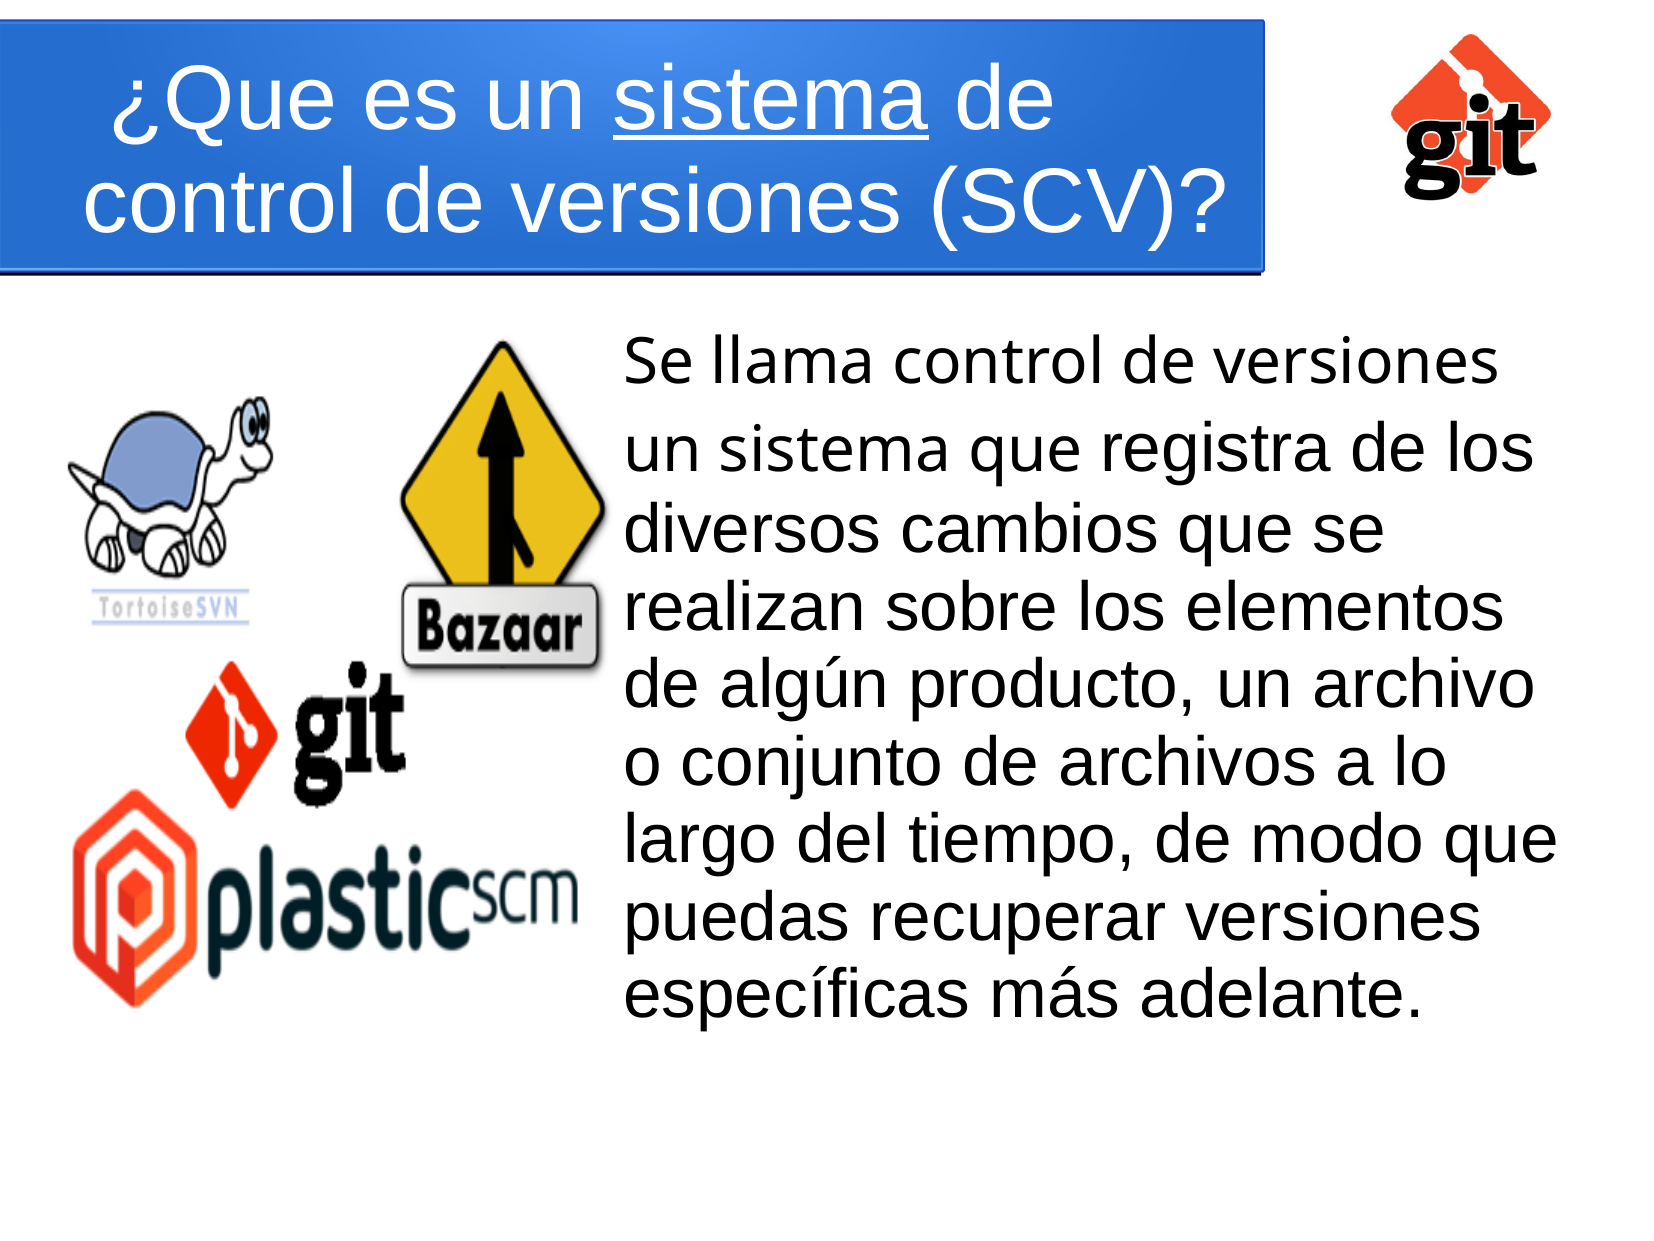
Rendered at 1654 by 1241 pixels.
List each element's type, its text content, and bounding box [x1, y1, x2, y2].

picture [1387, 34, 1554, 201]
title ¿Que es un sistema de control de versiones (SCV)? [82, 47, 1235, 253]
picture [23, 330, 555, 1052]
list Se llama control de versiones un sistema que registra de los diversos cambios que se realizan sobre los elementos de algún producto, un archivo o conjunto de archivos a lo largo del tiempo, de modo que puedas recuperar versiones específicas más adelante. [555, 315, 1586, 1087]
